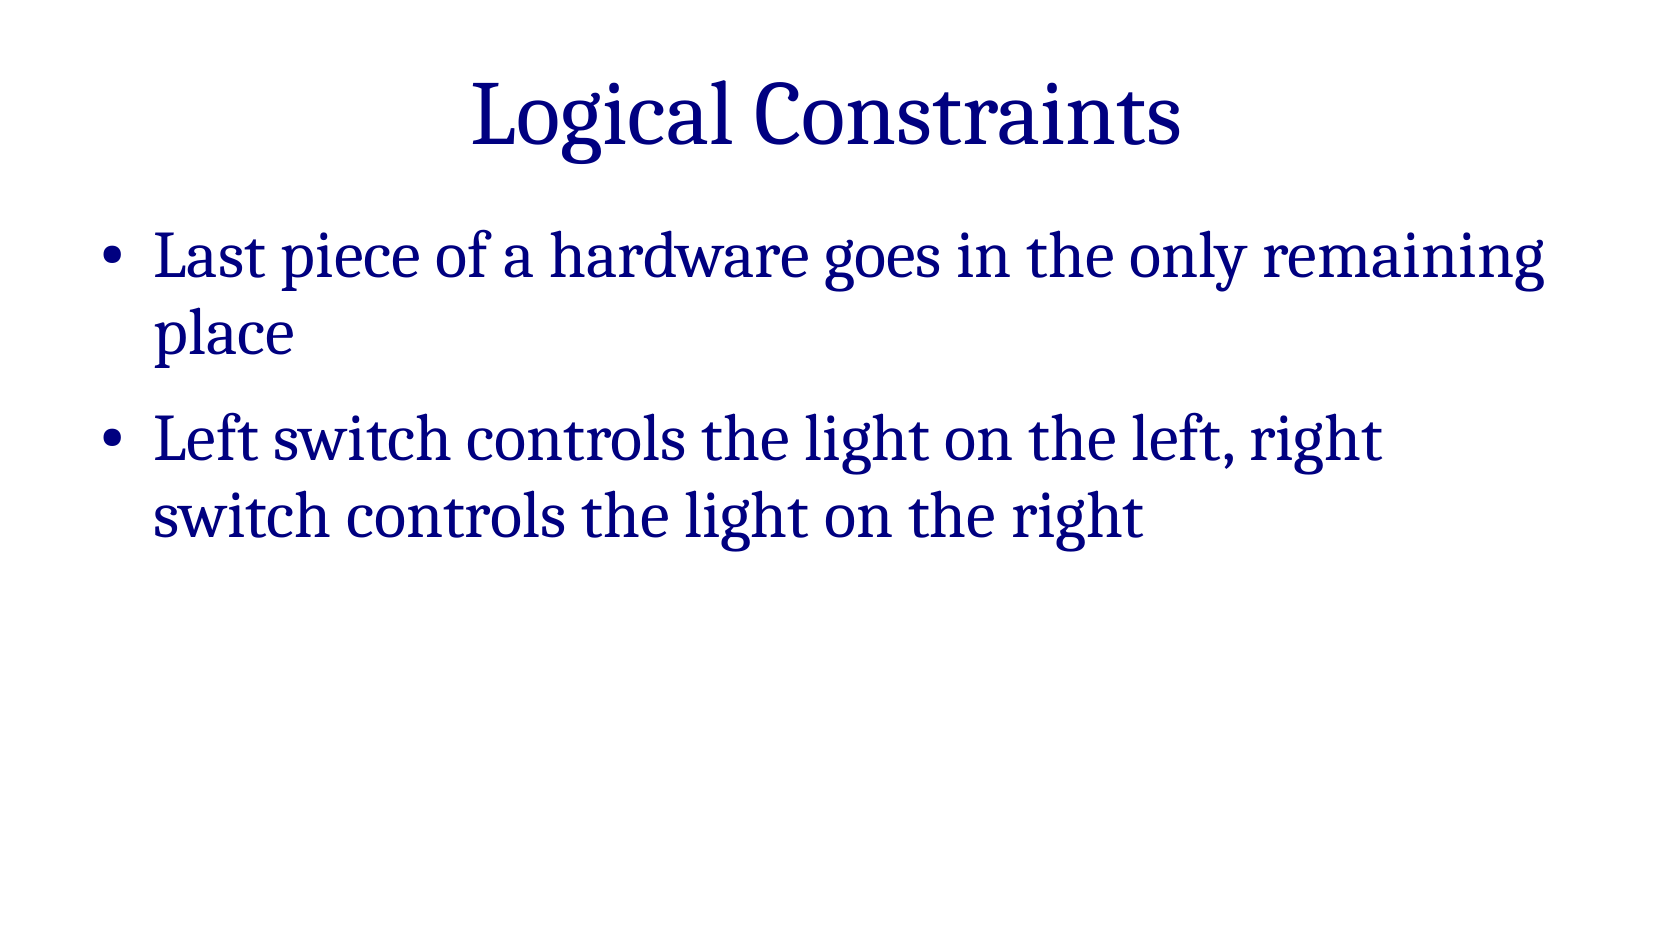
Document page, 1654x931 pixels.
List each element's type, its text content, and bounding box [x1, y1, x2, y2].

list Last piece of a hardware goes in the only remaining place Left switch controls the light on the left, right switch controls the light on the right [82, 217, 1571, 758]
title Logical Constraints [82, 37, 1571, 193]
